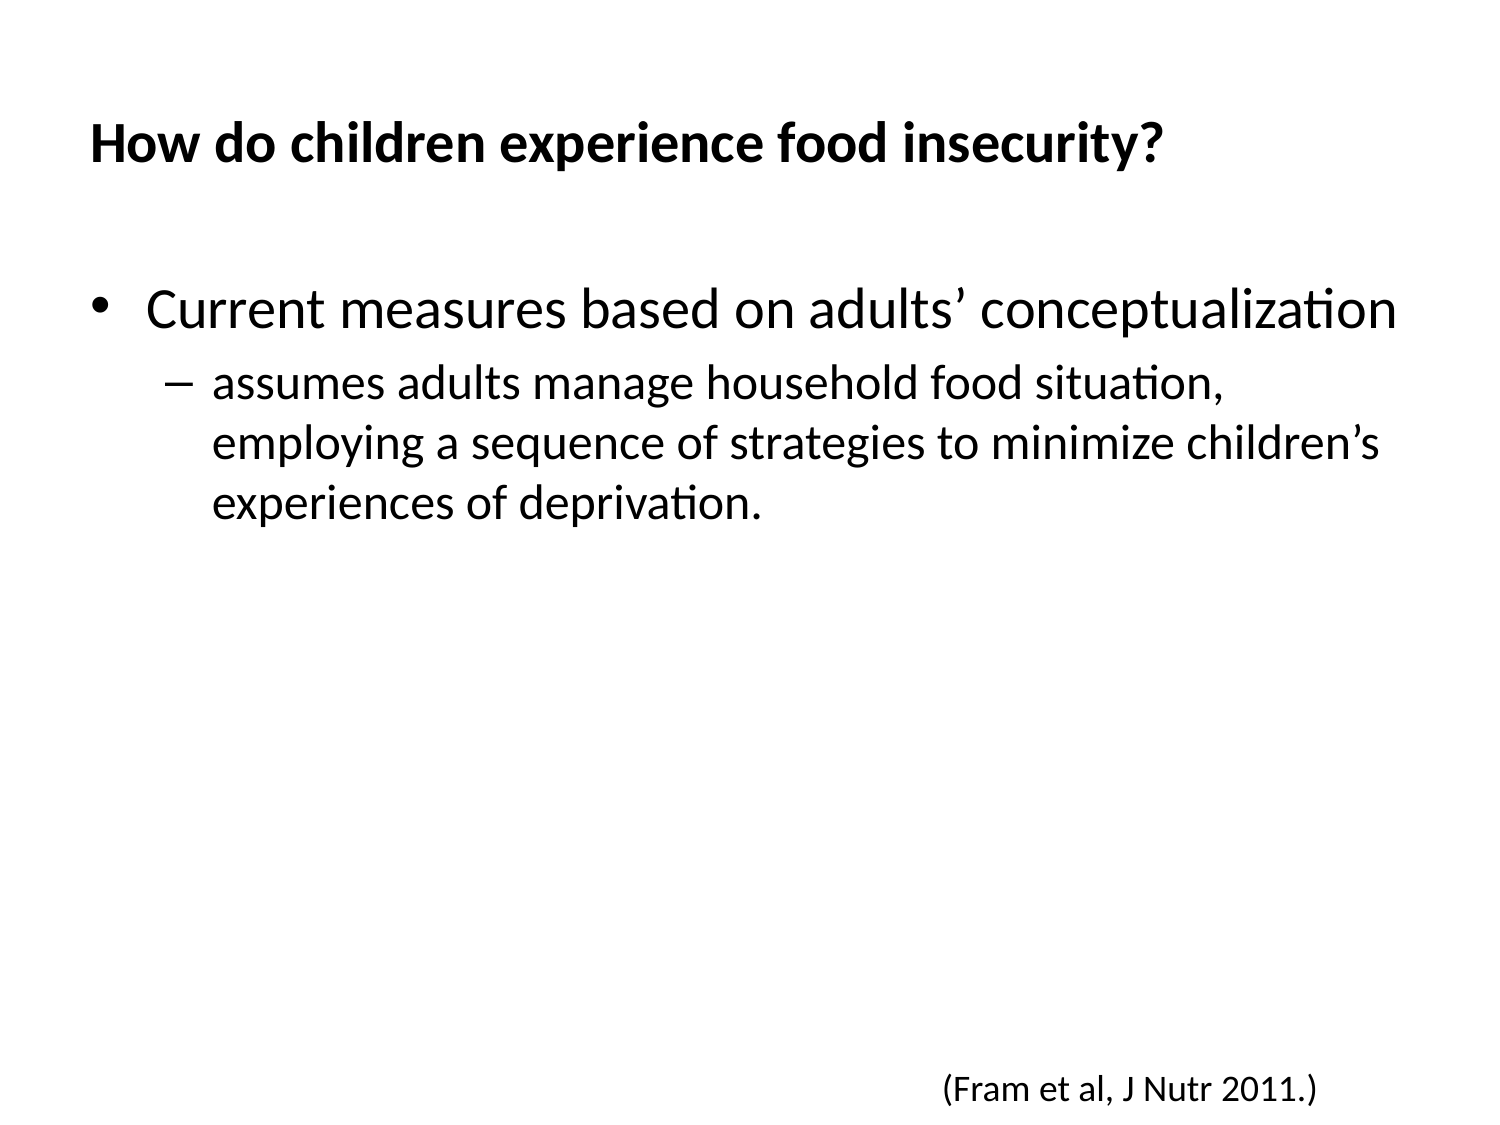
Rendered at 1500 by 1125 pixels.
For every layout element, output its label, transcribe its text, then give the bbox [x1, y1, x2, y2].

text_box (Fram et al, J Nutr 2011.) [927, 1056, 1447, 1117]
title How do children experience food insecurity? [75, 45, 1425, 233]
list Current measures based on adults’ conceptualization assumes adults manage household food situation, employing a sequence of strategies to minimize children’s experiences of deprivation. [75, 262, 1425, 1005]
